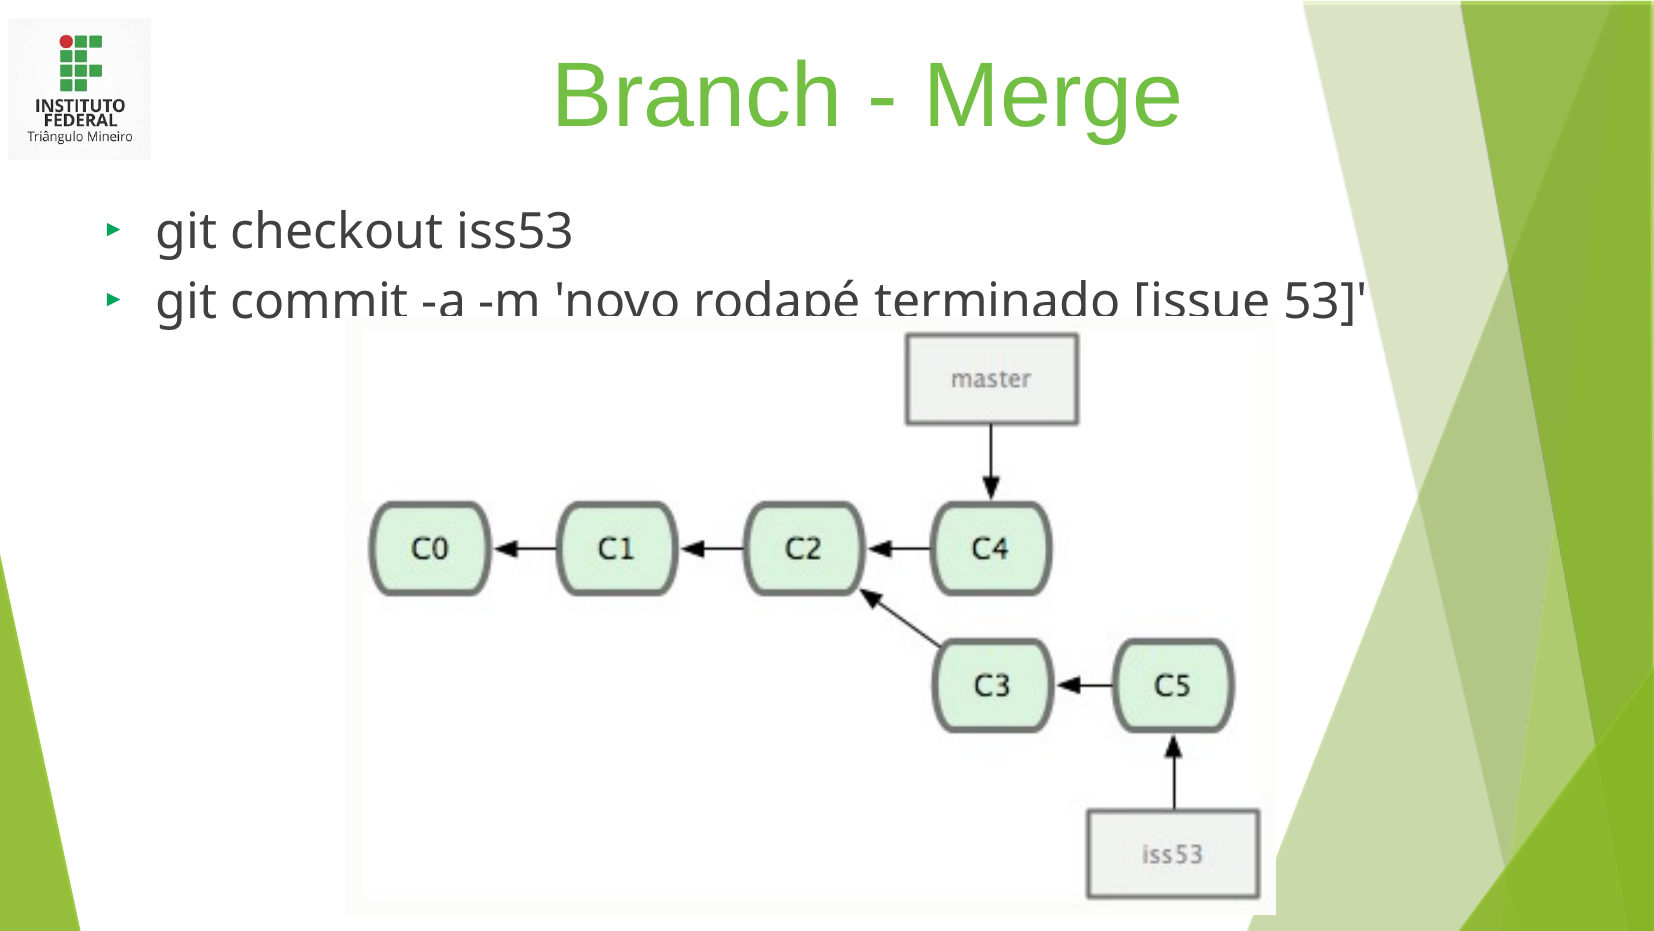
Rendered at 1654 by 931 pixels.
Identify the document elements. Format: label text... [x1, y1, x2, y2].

title Branch - Merge [165, 31, 1571, 160]
picture [8, 18, 151, 160]
picture [345, 316, 1276, 916]
list git checkout iss53 git commit -a -m 'novo rodapé terminado [issue 53]' [82, 195, 1571, 758]
